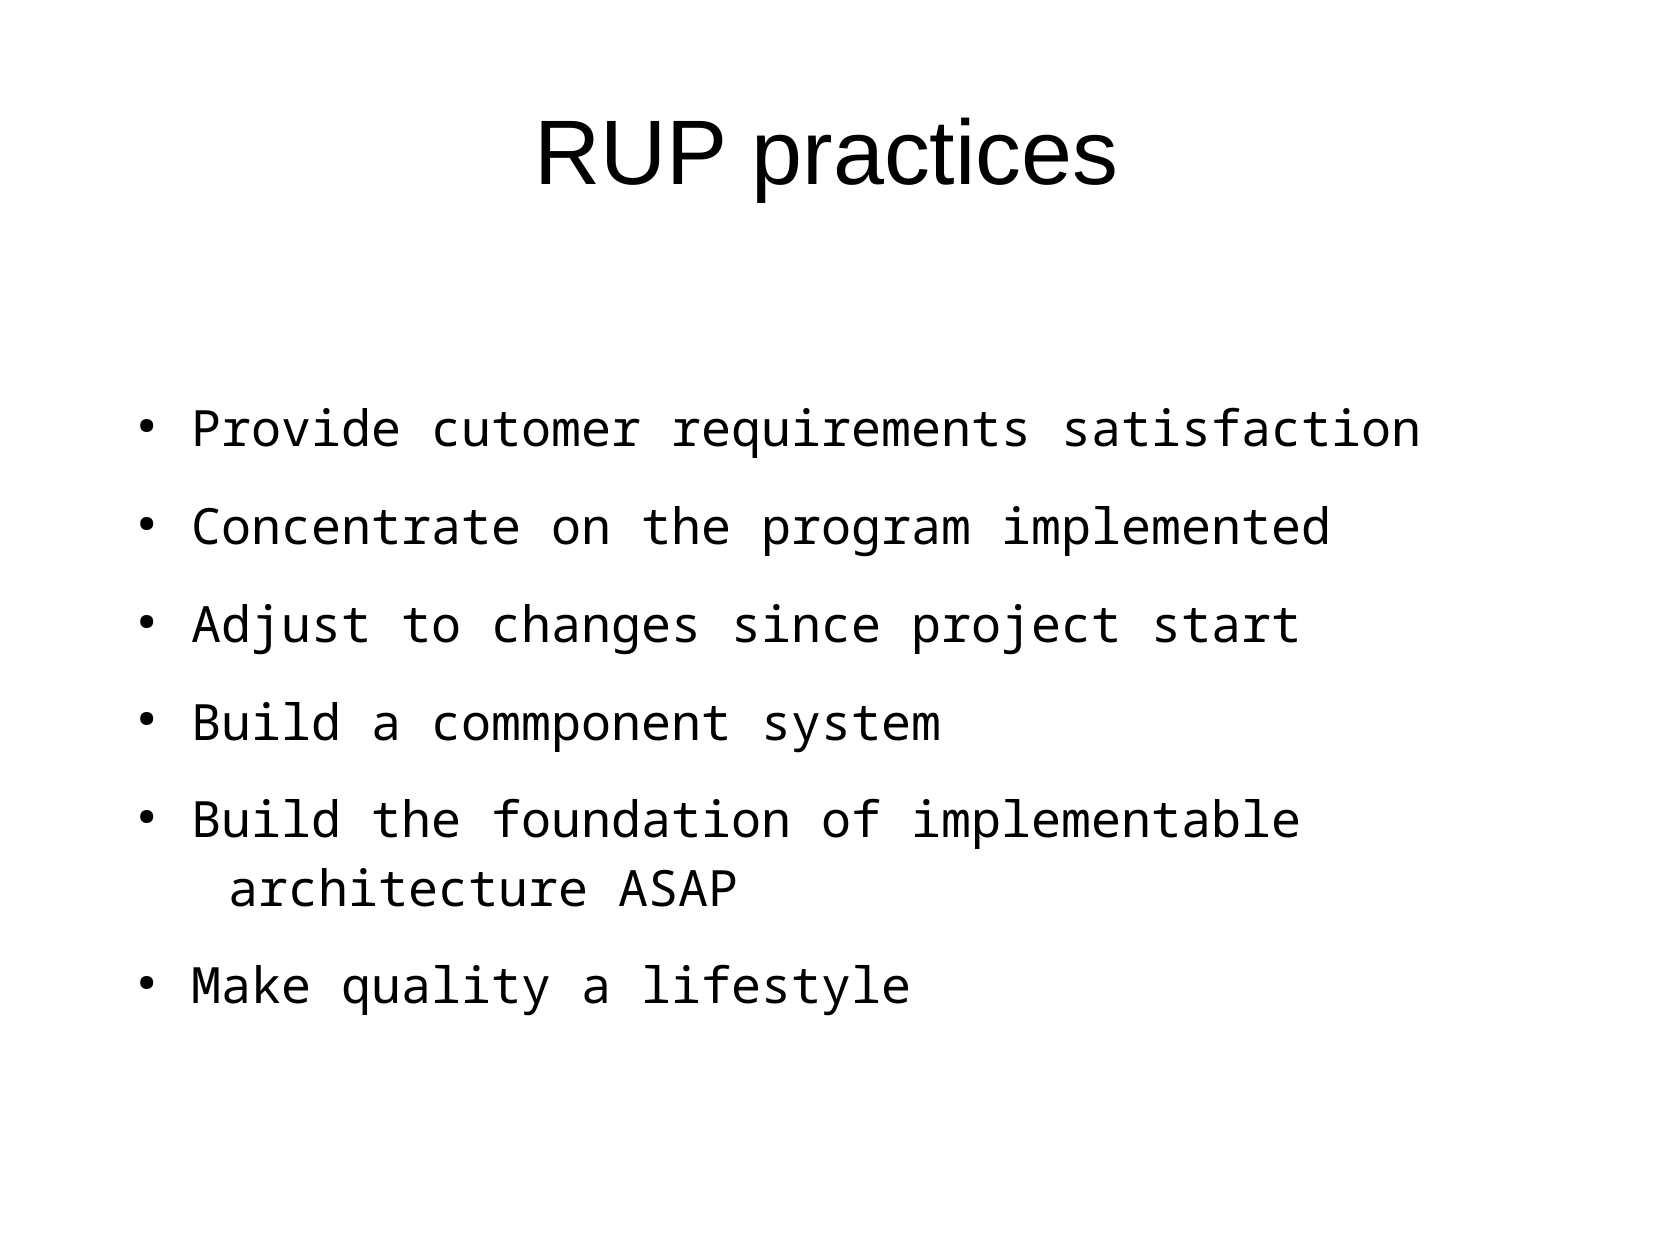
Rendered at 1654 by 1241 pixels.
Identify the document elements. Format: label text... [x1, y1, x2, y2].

title RUP practices [82, 49, 1571, 257]
list Provide cutomer requirements satisfaction Concentrate on the program implemented Adjust to changes since project start Build a commponent system Build the foundation of implementable architecture ASAP Make quality a lifestyle [82, 295, 1571, 1099]
